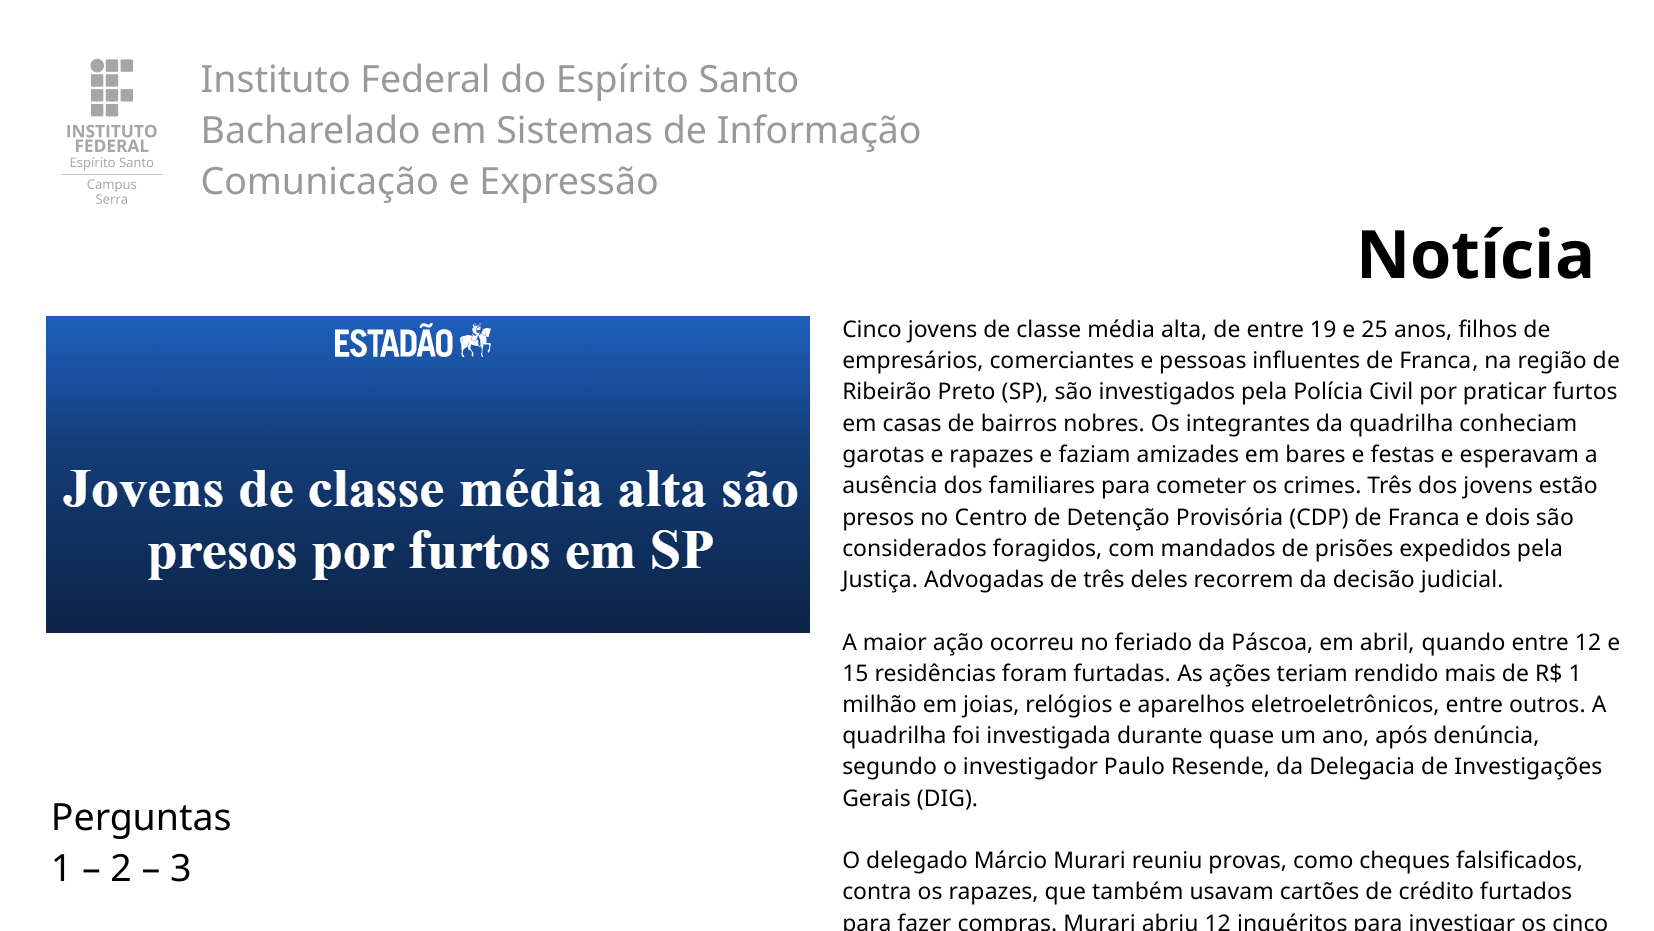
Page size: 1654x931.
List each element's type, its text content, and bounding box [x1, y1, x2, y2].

text_box [47, 39, 191, 215]
title Instituto Federal do Espírito Santo Bacharelado em Sistemas de Informação Comunicação e Expressão [200, 50, 1202, 208]
picture [46, 316, 810, 633]
text_box Cinco jovens de classe média alta, de entre 19 e 25 anos, filhos de empresários, comerciantes e pessoas influentes de Franca, na região de Ribeirão Preto (SP), são investigados pela Polícia Civil por praticar furtos em casas de bairros nobres. Os integrantes da quadrilha conheciam garotas e rapazes e faziam amizades em bares e festas e esperavam a ausência dos familiares para cometer os crimes. Três dos jovens estão presos no Centro de Detenção Provisória (CDP) de Franca e dois são considerados foragidos, com mandados de prisões expedidos pela Justiça. Advogadas de três deles recorrem da decisão judicial. A maior ação ocorreu no feriado da Páscoa, em abril, quando entre 12 e 15 residências foram furtadas. As ações teriam rendido mais de R$ 1 milhão em joias, relógios e aparelhos eletroeletrônicos, entre outros. A quadrilha foi investigada durante quase um ano, após denúncia, segundo o investigador Paulo Resende, da Delegacia de Investigações Gerais (DIG). O delegado Márcio Murari reuniu provas, como cheques falsificados, contra os rapazes, que também usavam cartões de crédito furtados para fazer compras. Murari abriu 12 inquéritos para investigar os cinco suspeitos. A quadrilha, que usava os contatos e informações pessoais para planejar os crimes, também é suspeita de tráfico de drogas. Leonardo Engler Pugliesi, de 19 anos, foi preso em sua residência há duas semanas. Ele seria, segundo a polícia, o responsável por um apartamento alugado em bairro universitário onde eram guardados os produtos furtados. [827, 305, 1640, 922]
title Notícia [1334, 207, 1596, 299]
subtitle Perguntas 1 – 2 – 3 [50, 788, 547, 894]
